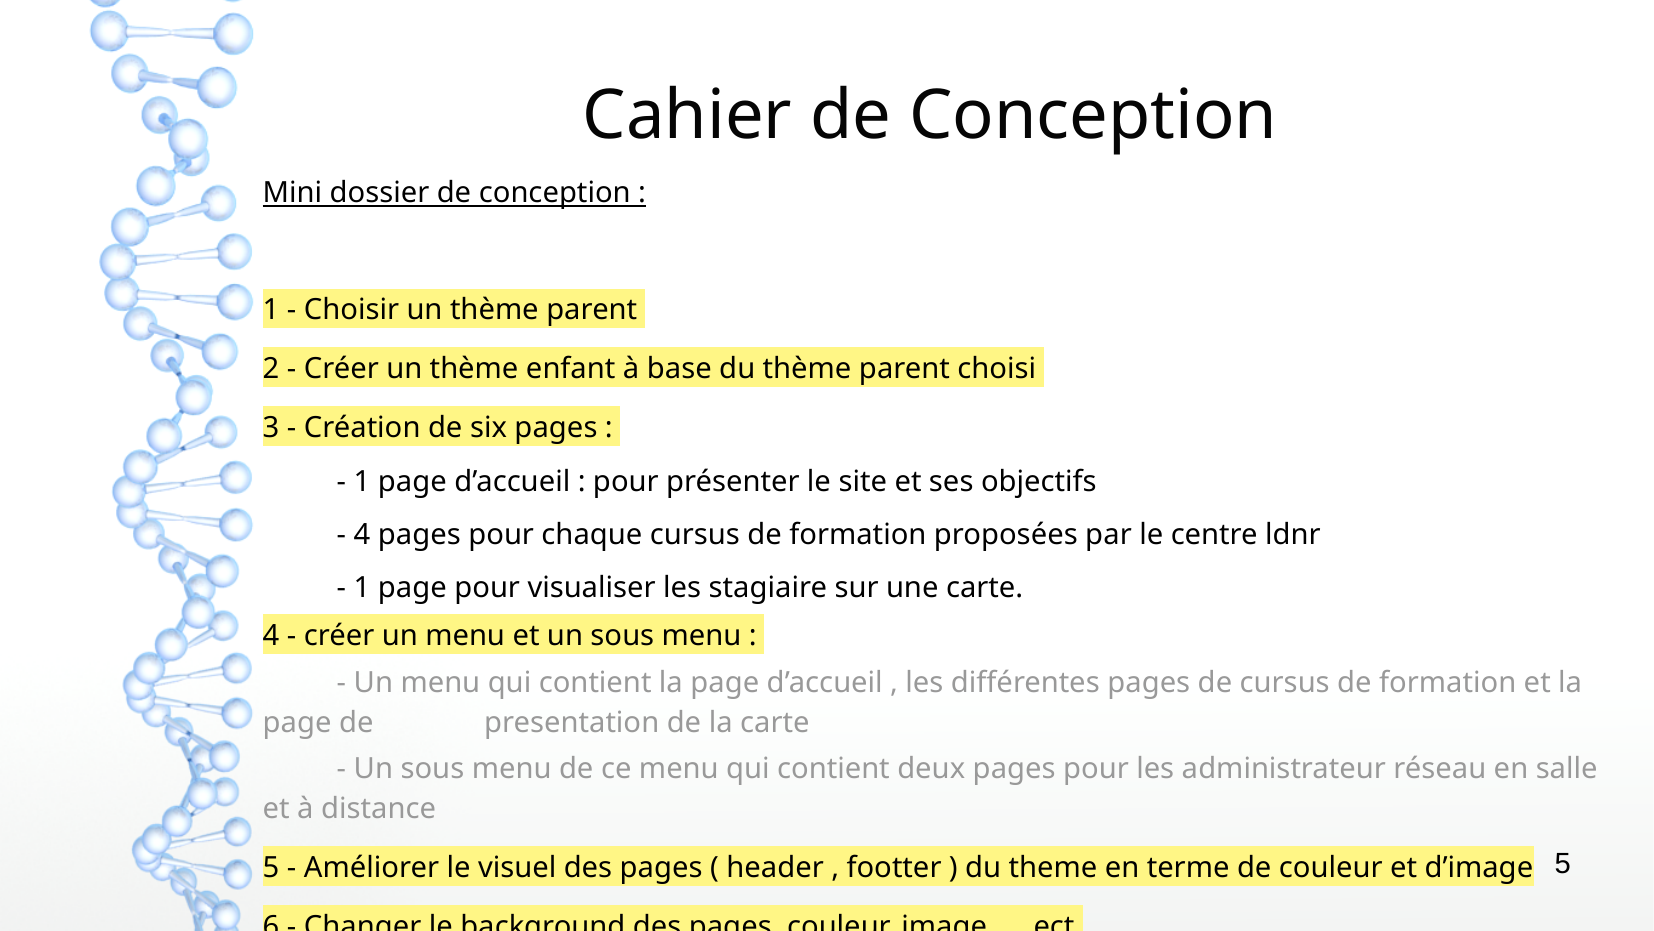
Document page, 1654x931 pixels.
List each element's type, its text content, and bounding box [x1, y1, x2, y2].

text_box Mini dossier de conception : 1 - Choisir un thème parent 2 - Créer un thème enfant à base du thème parent choisi 3 - Création de six pages : - 1 page d’accueil : pour présenter le site et ses objectifs - 4 pages pour chaque cursus de formation proposées par le centre ldnr - 1 page pour visualiser les stagiaire sur une carte. 4 - créer un menu et un sous menu : - Un menu qui contient la page d’accueil , les différentes pages de cursus de formation et la page de presentation de la carte - Un sous menu de ce menu qui contient deux pages pour les administrateur réseau en salle et à distance 5 - Améliorer le visuel des pages ( header , footter ) du theme en terme de couleur et d’image 6 - Changer le background des pages, couleur, image…...ect 7 - Ajout de deux extensions : - Extension font awesome : pour gérer les icônes - L’extention ultimate map by supsystic : pour la creation de la carte google map [248, 163, 1642, 910]
title Cahier de Conception [265, 35, 1595, 163]
picture [0, 0, 1654, 931]
